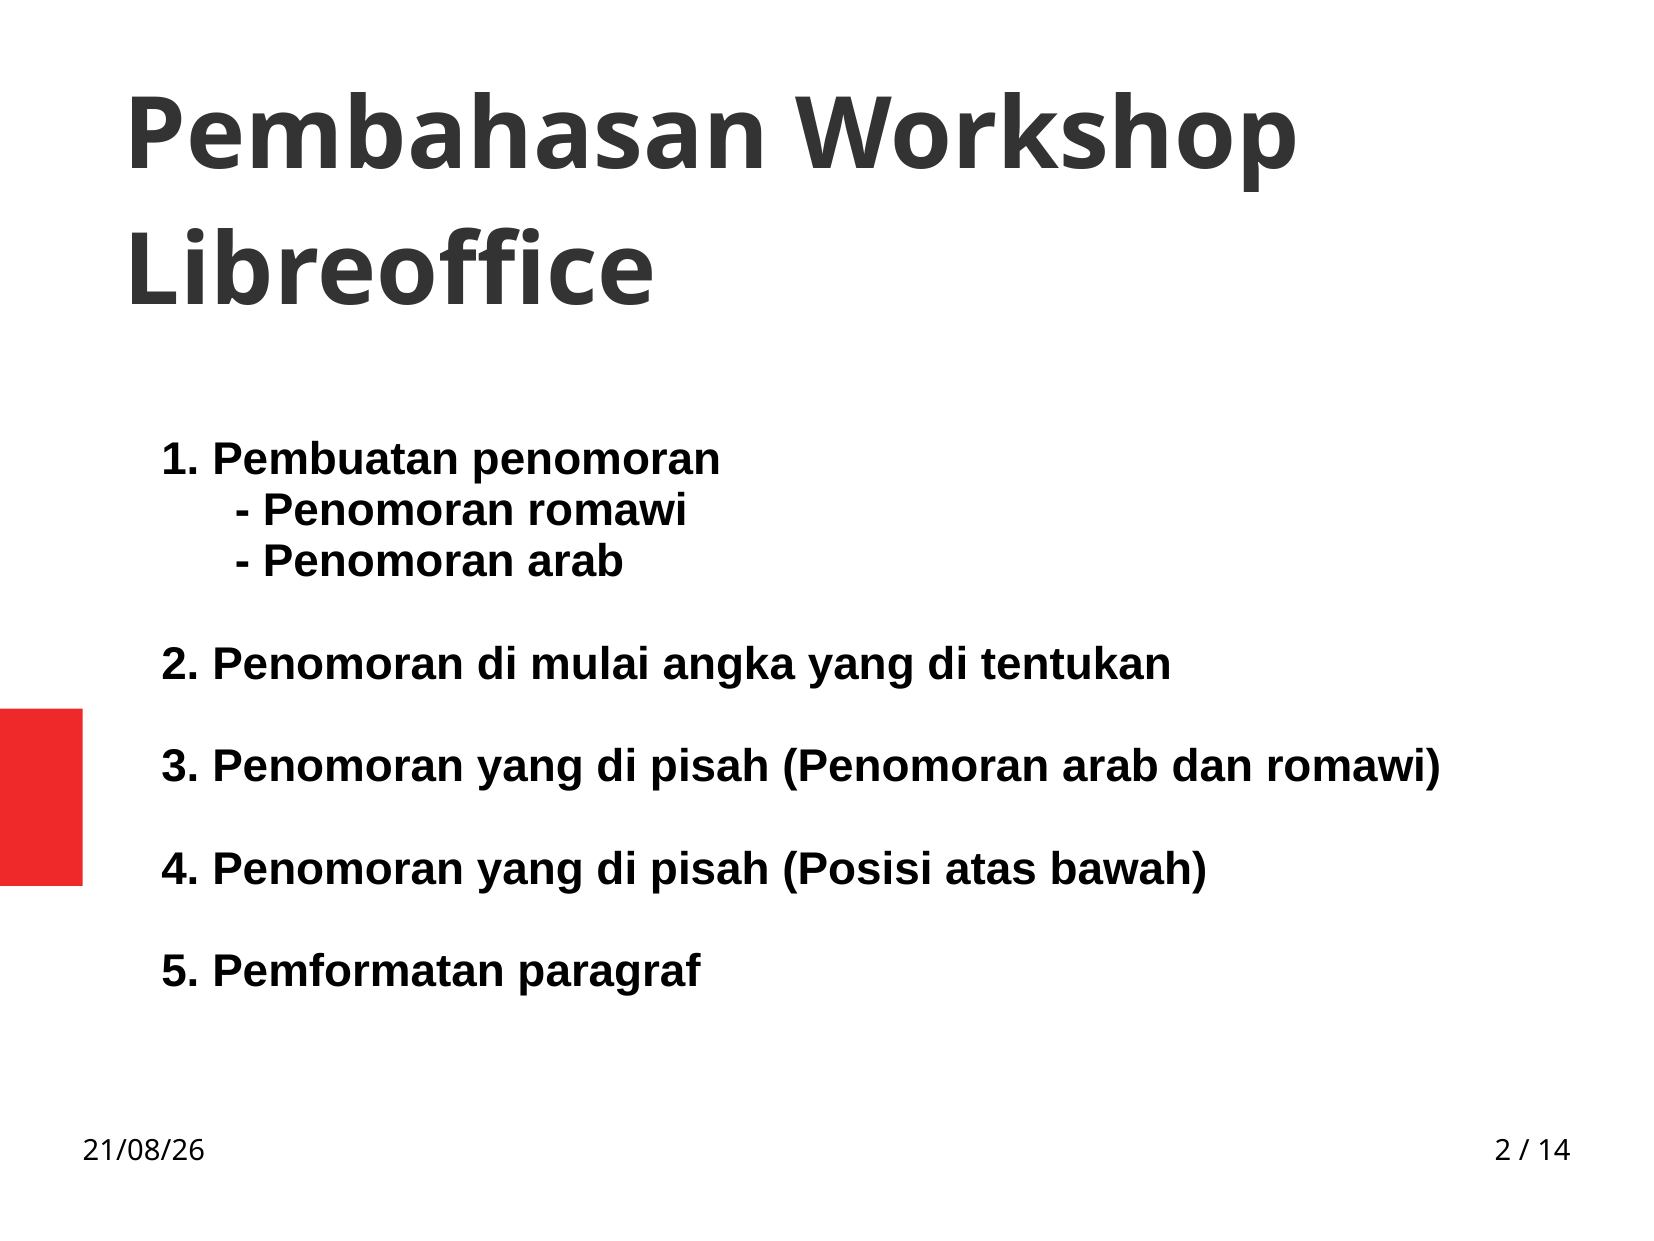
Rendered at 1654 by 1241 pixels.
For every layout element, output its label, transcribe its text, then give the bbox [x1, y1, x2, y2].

title Pembahasan Workshop Libreoffice [124, 80, 1542, 314]
text_box 1. Pembuatan penomoran - Penomoran romawi - Penomoran arab 2. Penomoran di mulai angka yang di tentukan 3. Penomoran yang di pisah (Penomoran arab dan romawi) 4. Penomoran yang di pisah (Posisi atas bawah) 5. Pemformatan paragraf [146, 425, 1536, 1004]
